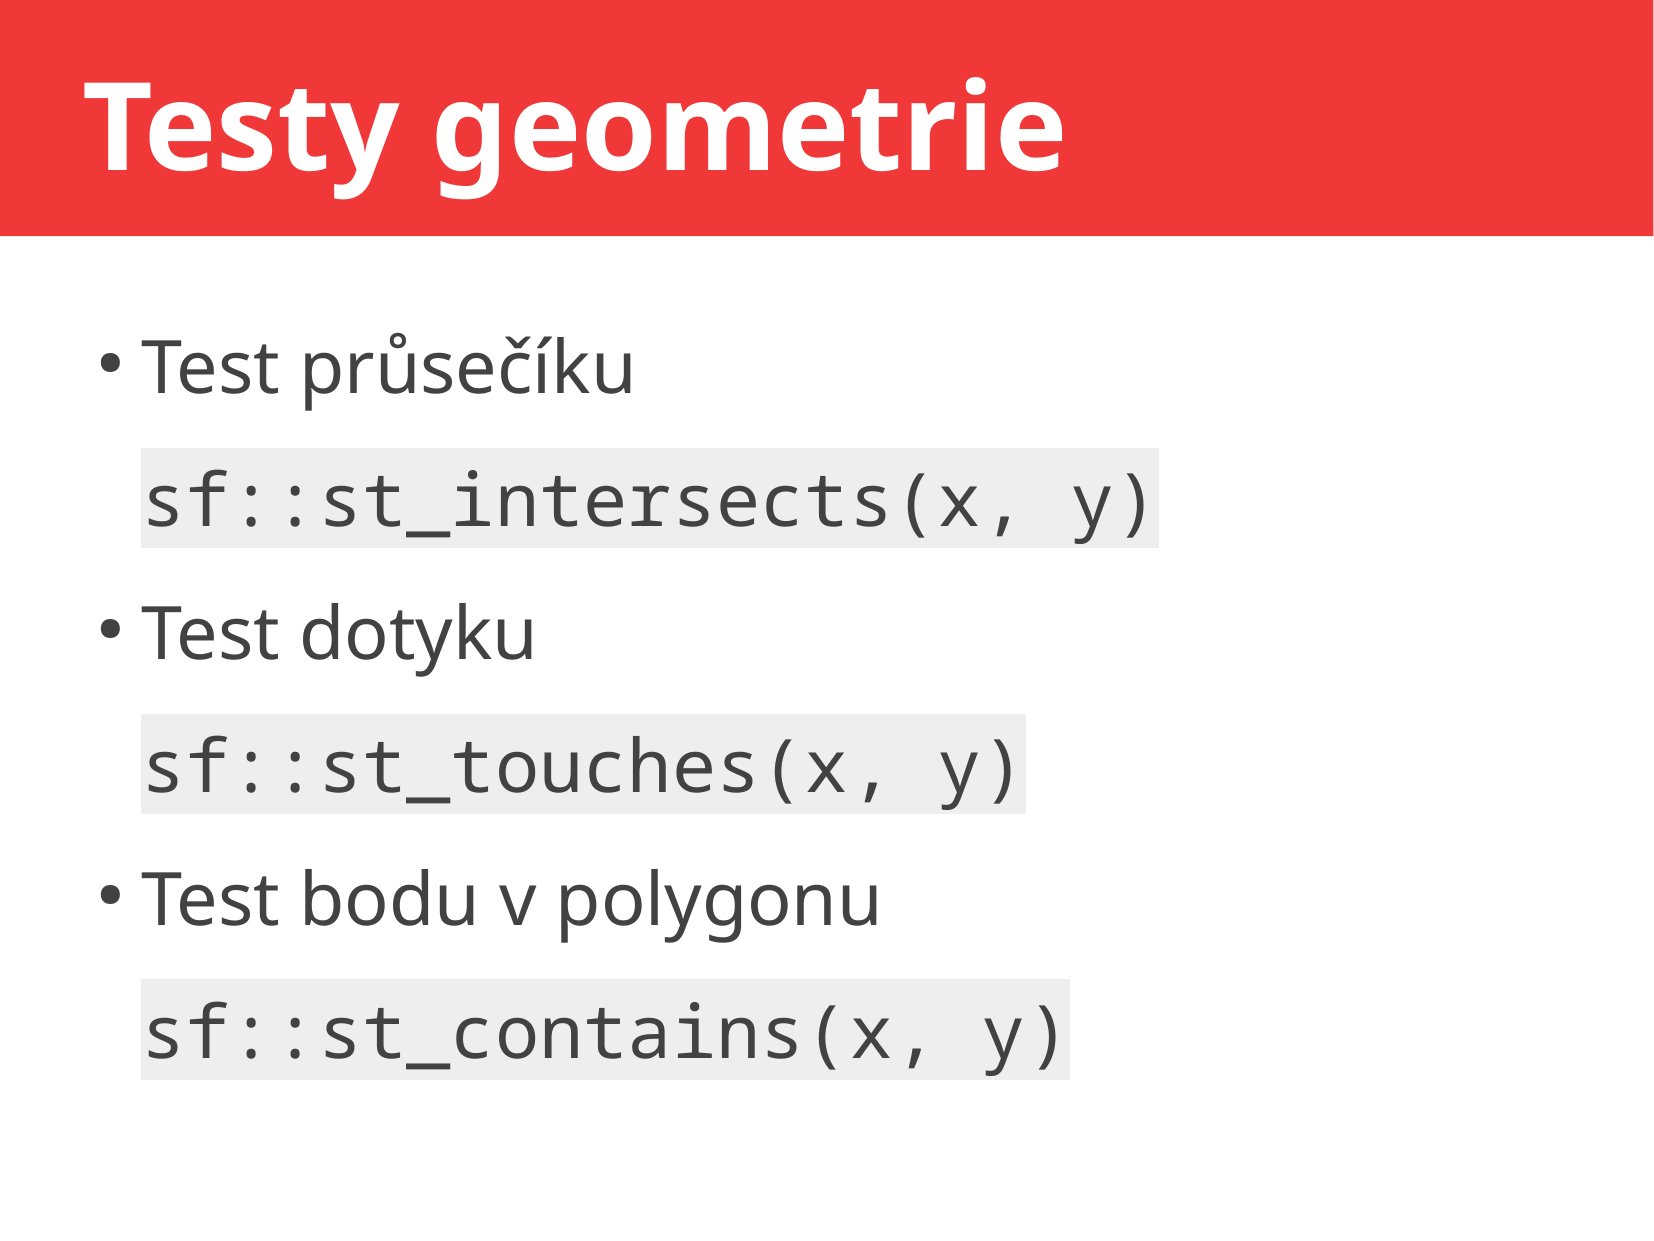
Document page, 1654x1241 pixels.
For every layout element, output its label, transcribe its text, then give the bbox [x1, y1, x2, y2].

title Testy geometrie [82, 19, 1571, 227]
list Test průsečíku sf::st_intersects(x, y) Test dotyku sf::st_touches(x, y) Test bodu v polygonu sf::st_contains(x, y) [82, 314, 1563, 1080]
